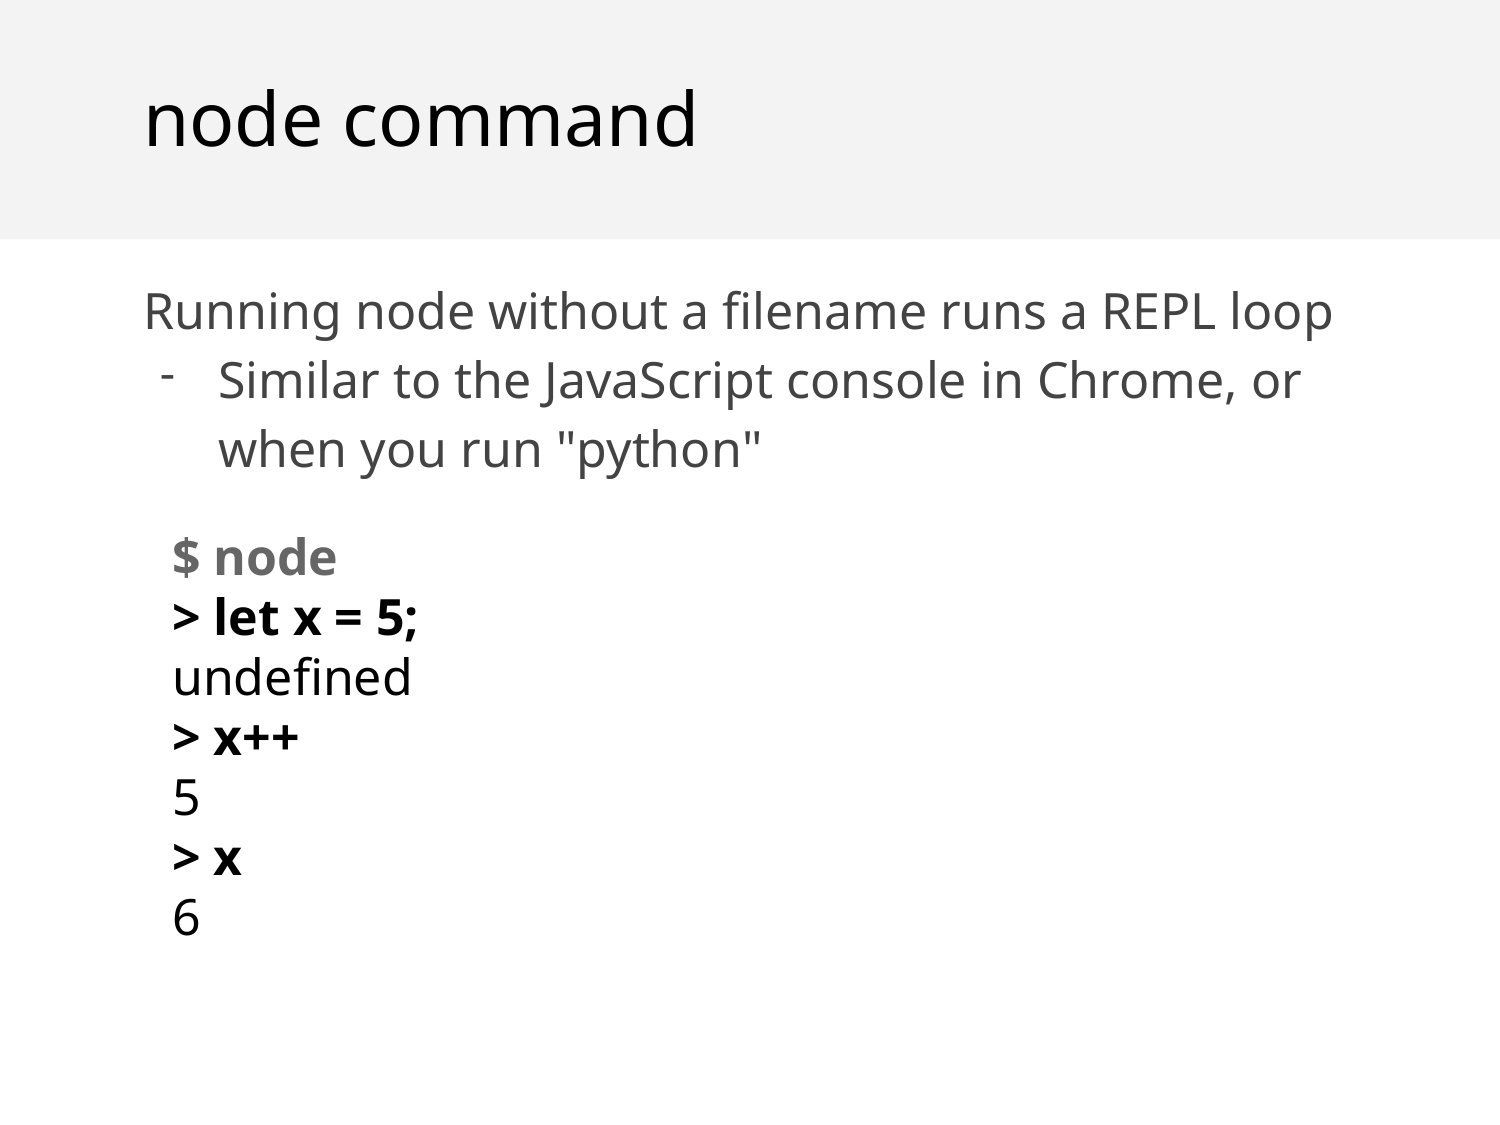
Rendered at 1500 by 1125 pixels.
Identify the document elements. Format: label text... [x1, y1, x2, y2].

list Running node without a filename runs a REPL loop Similar to the JavaScript console in Chrome, or when you run "python" [128, 255, 1372, 1004]
title node command [128, 56, 1372, 183]
text_box $ node > let x = 5; undefined > x++ 5 > x 6 [157, 510, 1233, 1057]
